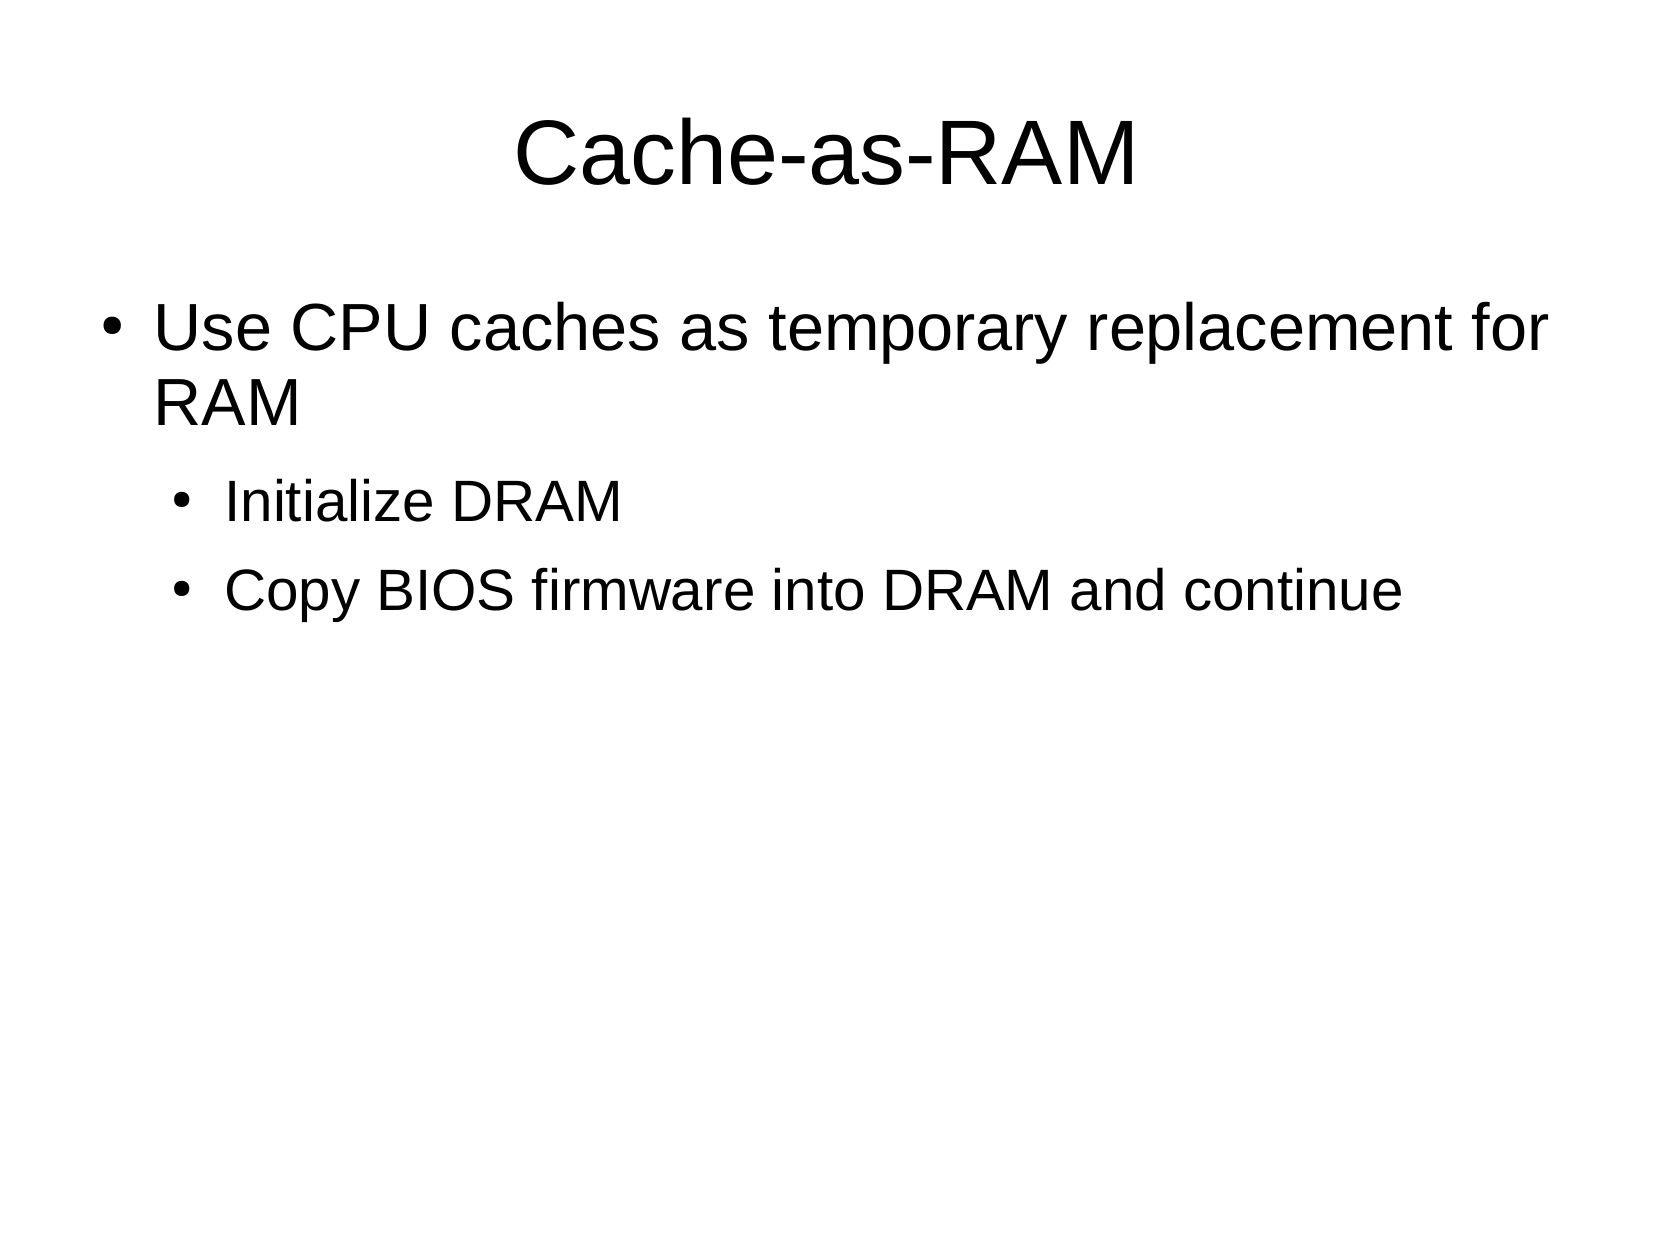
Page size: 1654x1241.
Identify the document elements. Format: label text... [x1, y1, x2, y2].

list Use CPU caches as temporary replacement for RAM Initialize DRAM Copy BIOS firmware into DRAM and continue [82, 290, 1571, 1010]
title Cache-as-RAM [82, 49, 1571, 257]
